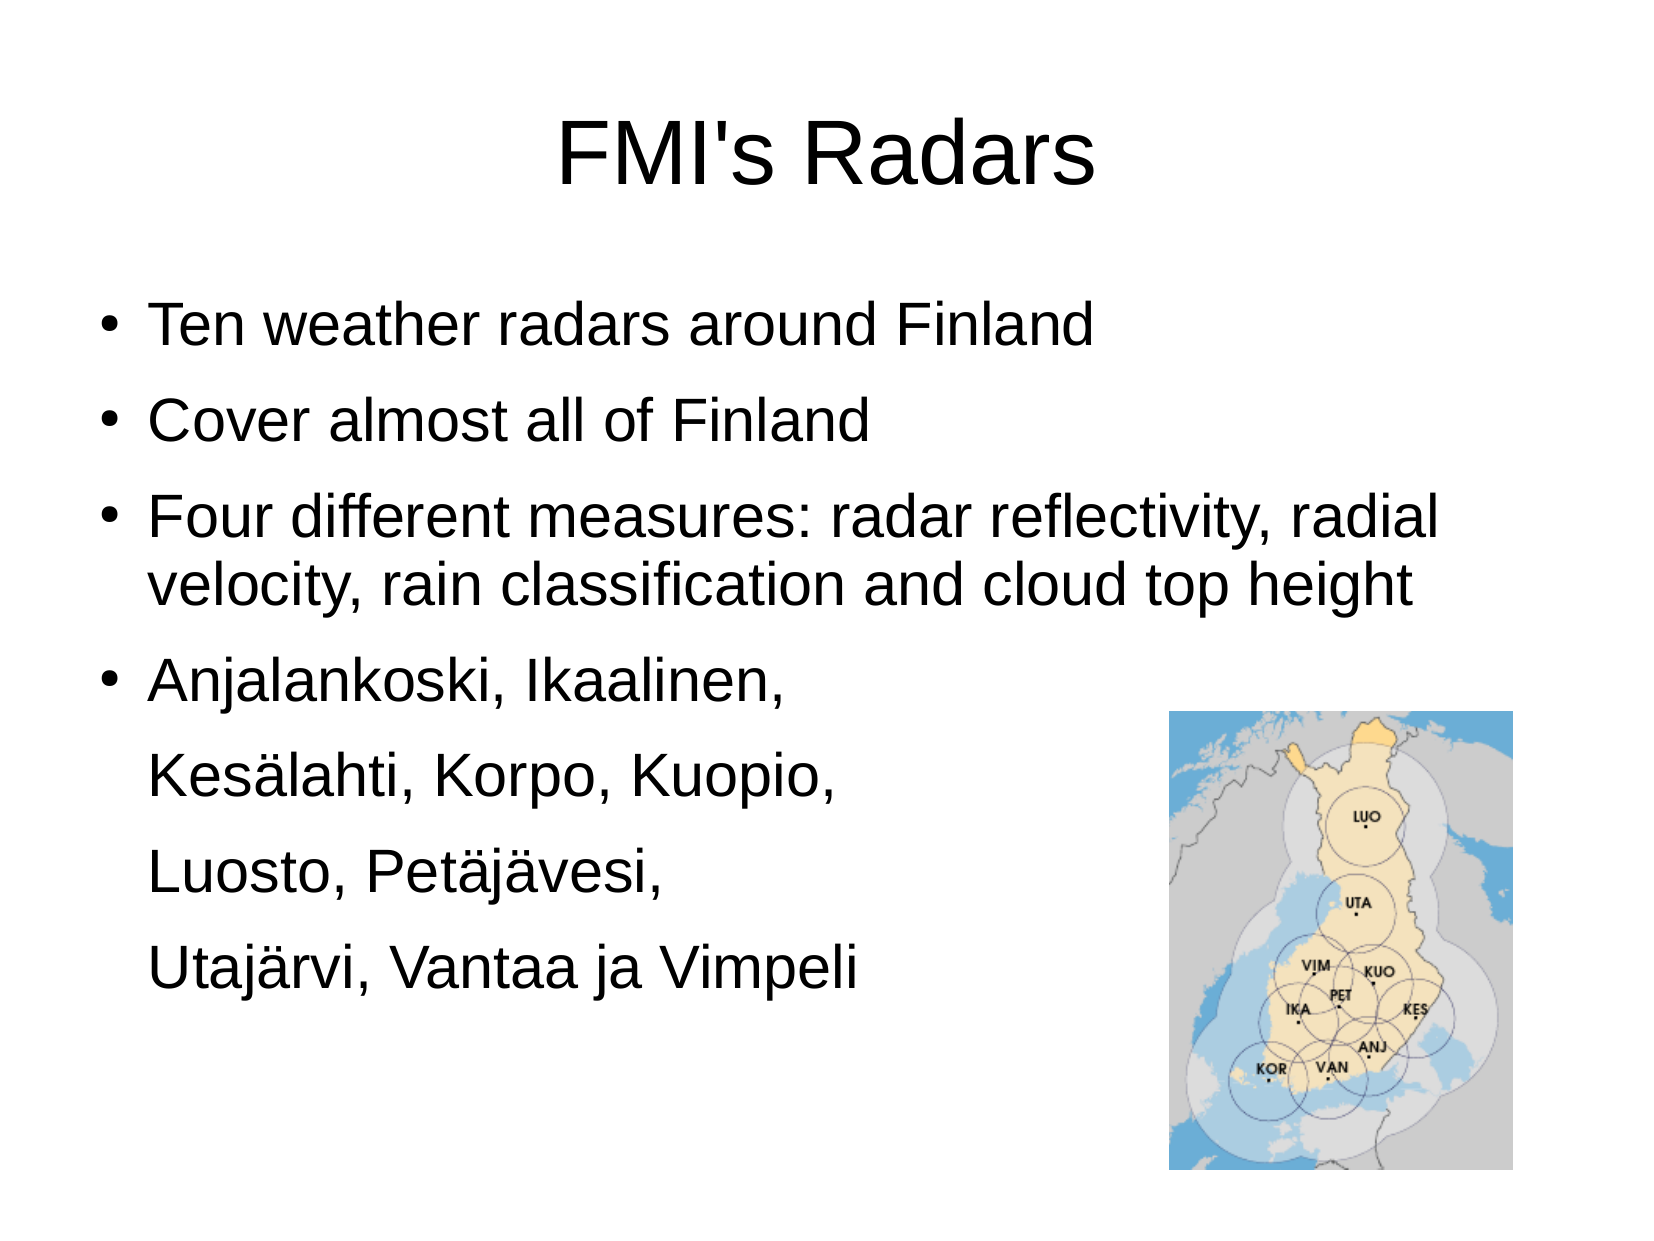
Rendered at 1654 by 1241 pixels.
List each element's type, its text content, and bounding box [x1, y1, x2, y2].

title FMI's Radars [82, 49, 1571, 257]
picture [1169, 711, 1513, 1170]
list Ten weather radars around Finland Cover almost all of Finland Four different measures: radar reflectivity, radial velocity, rain classification and cloud top height Anjalankoski, Ikaalinen, Kesälahti, Korpo, Kuopio, Luosto, Petäjävesi, Utajärvi, Vantaa ja Vimpeli [82, 290, 1571, 1010]
